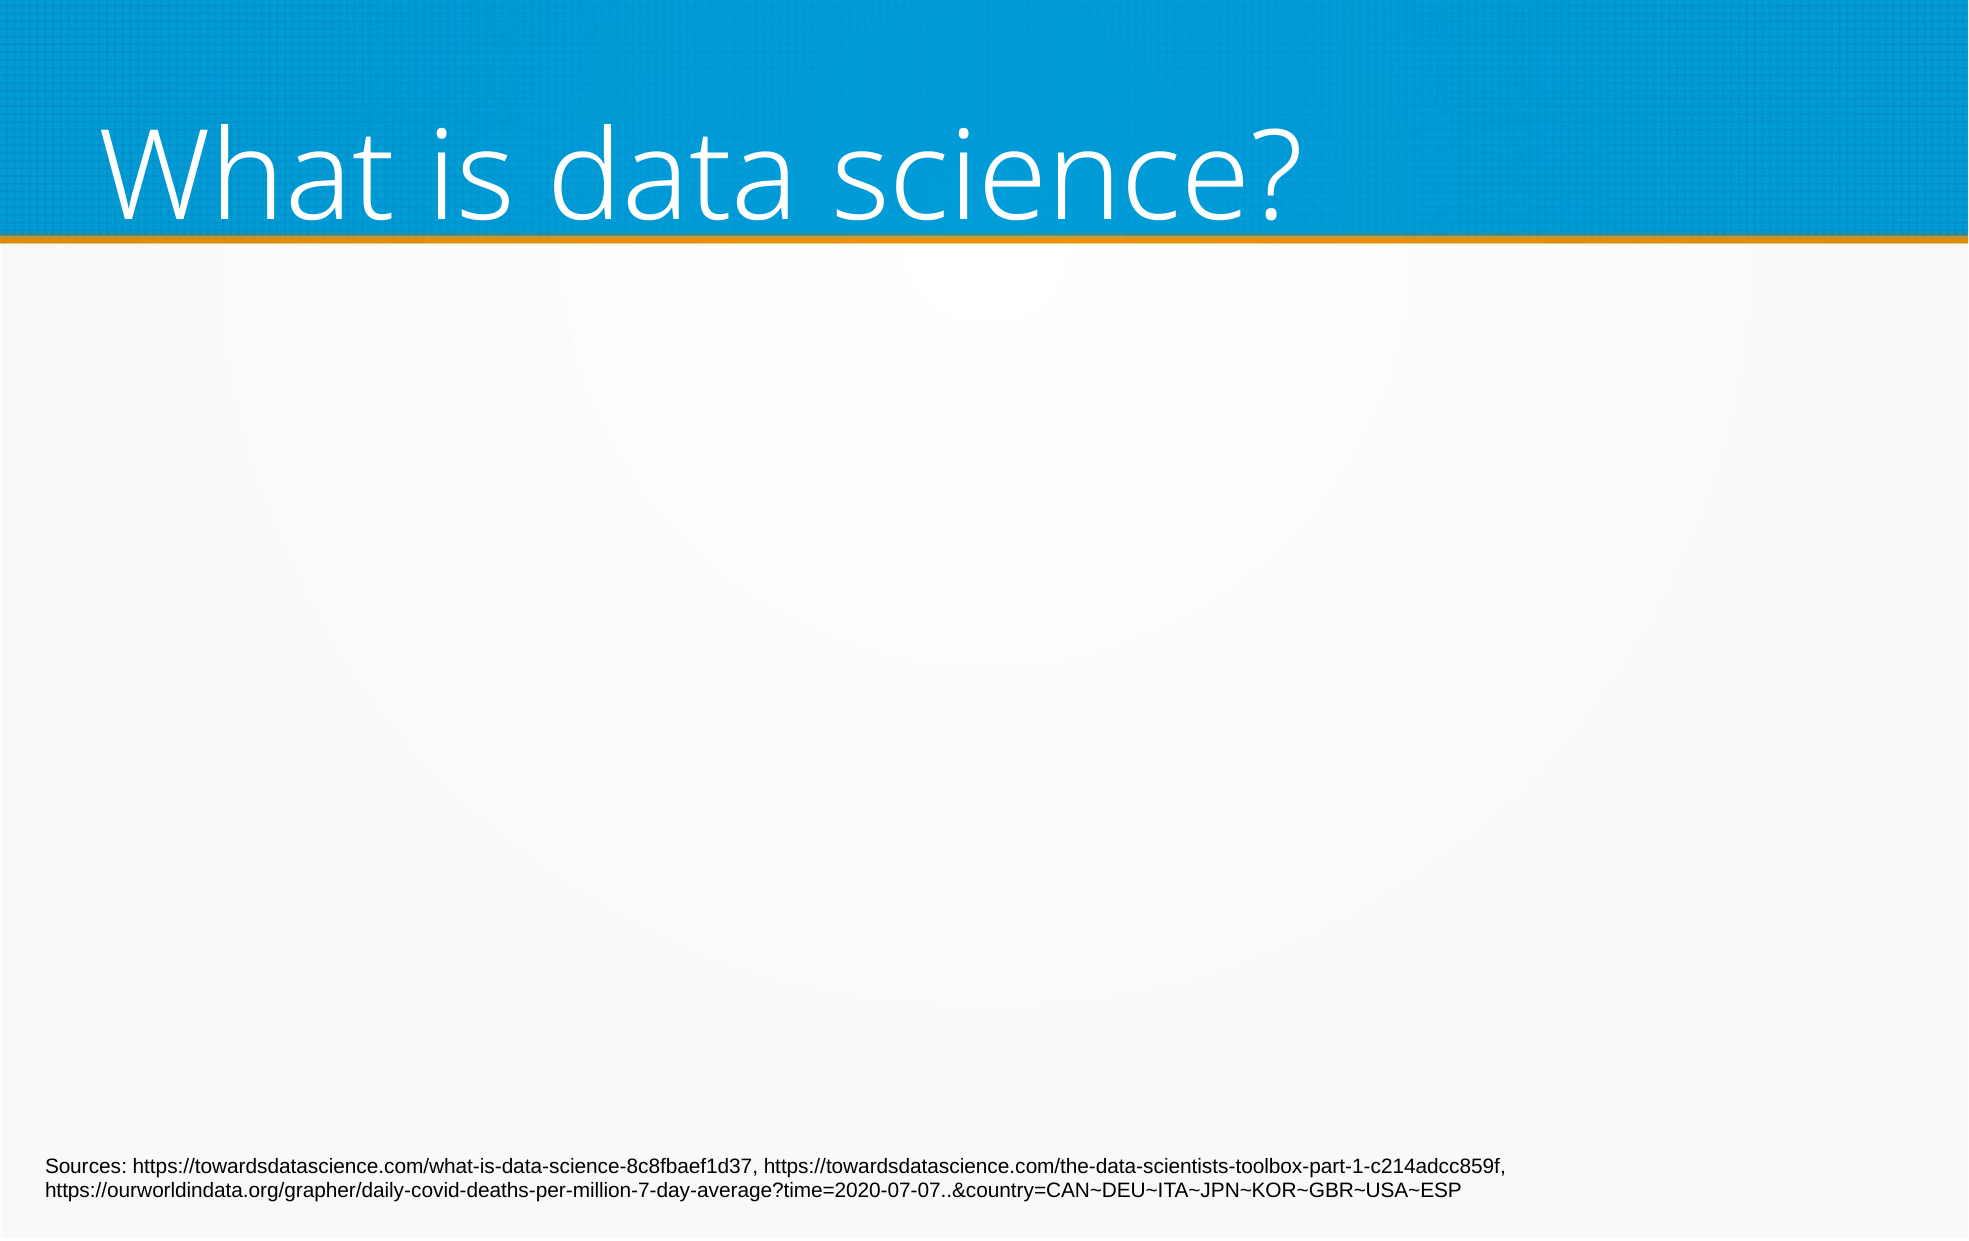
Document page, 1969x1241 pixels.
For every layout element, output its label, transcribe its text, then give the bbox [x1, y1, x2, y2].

picture [0, 233, 1969, 1241]
text_box Sources: https://towardsdatascience.com/what-is-data-science-8c8fbaef1d37, https://towardsdatascience.com/the-data-scientists-toolbox-part-1-c214adcc859f,https://ourworldindata.org/grapher/daily-covid-deaths-per-million-7-day-average?time=2020-07-07..&country=CAN~DEU~ITA~JPN~KOR~GBR~USA~ESP [45, 1155, 1968, 1241]
title What is data science? [98, 49, 1870, 257]
